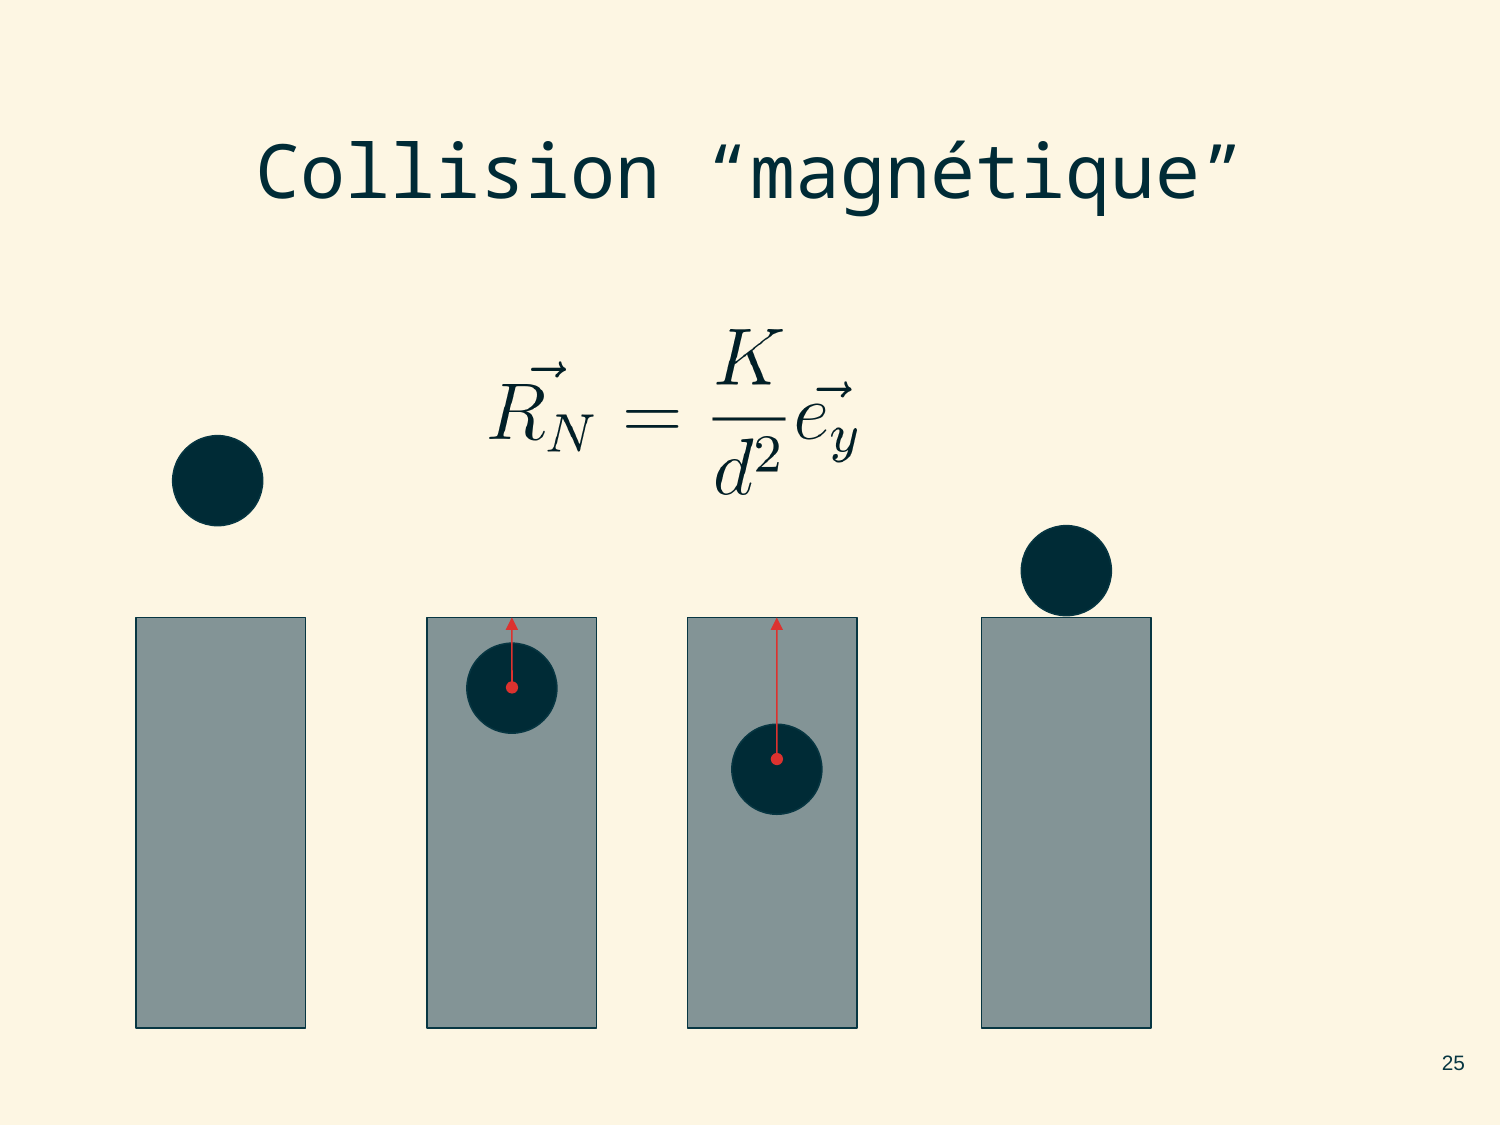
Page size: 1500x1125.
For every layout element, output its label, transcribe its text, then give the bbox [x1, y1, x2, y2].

text_box [1021, 525, 1112, 616]
text_box [427, 617, 597, 1028]
title Collision “magnétique” [51, 77, 1449, 262]
text_box [687, 617, 857, 1028]
text_box [135, 617, 306, 1028]
slide_number <numéro> [1389, 1019, 1480, 1106]
text_box [172, 435, 263, 526]
text_box [981, 617, 1152, 1028]
picture [489, 329, 857, 495]
